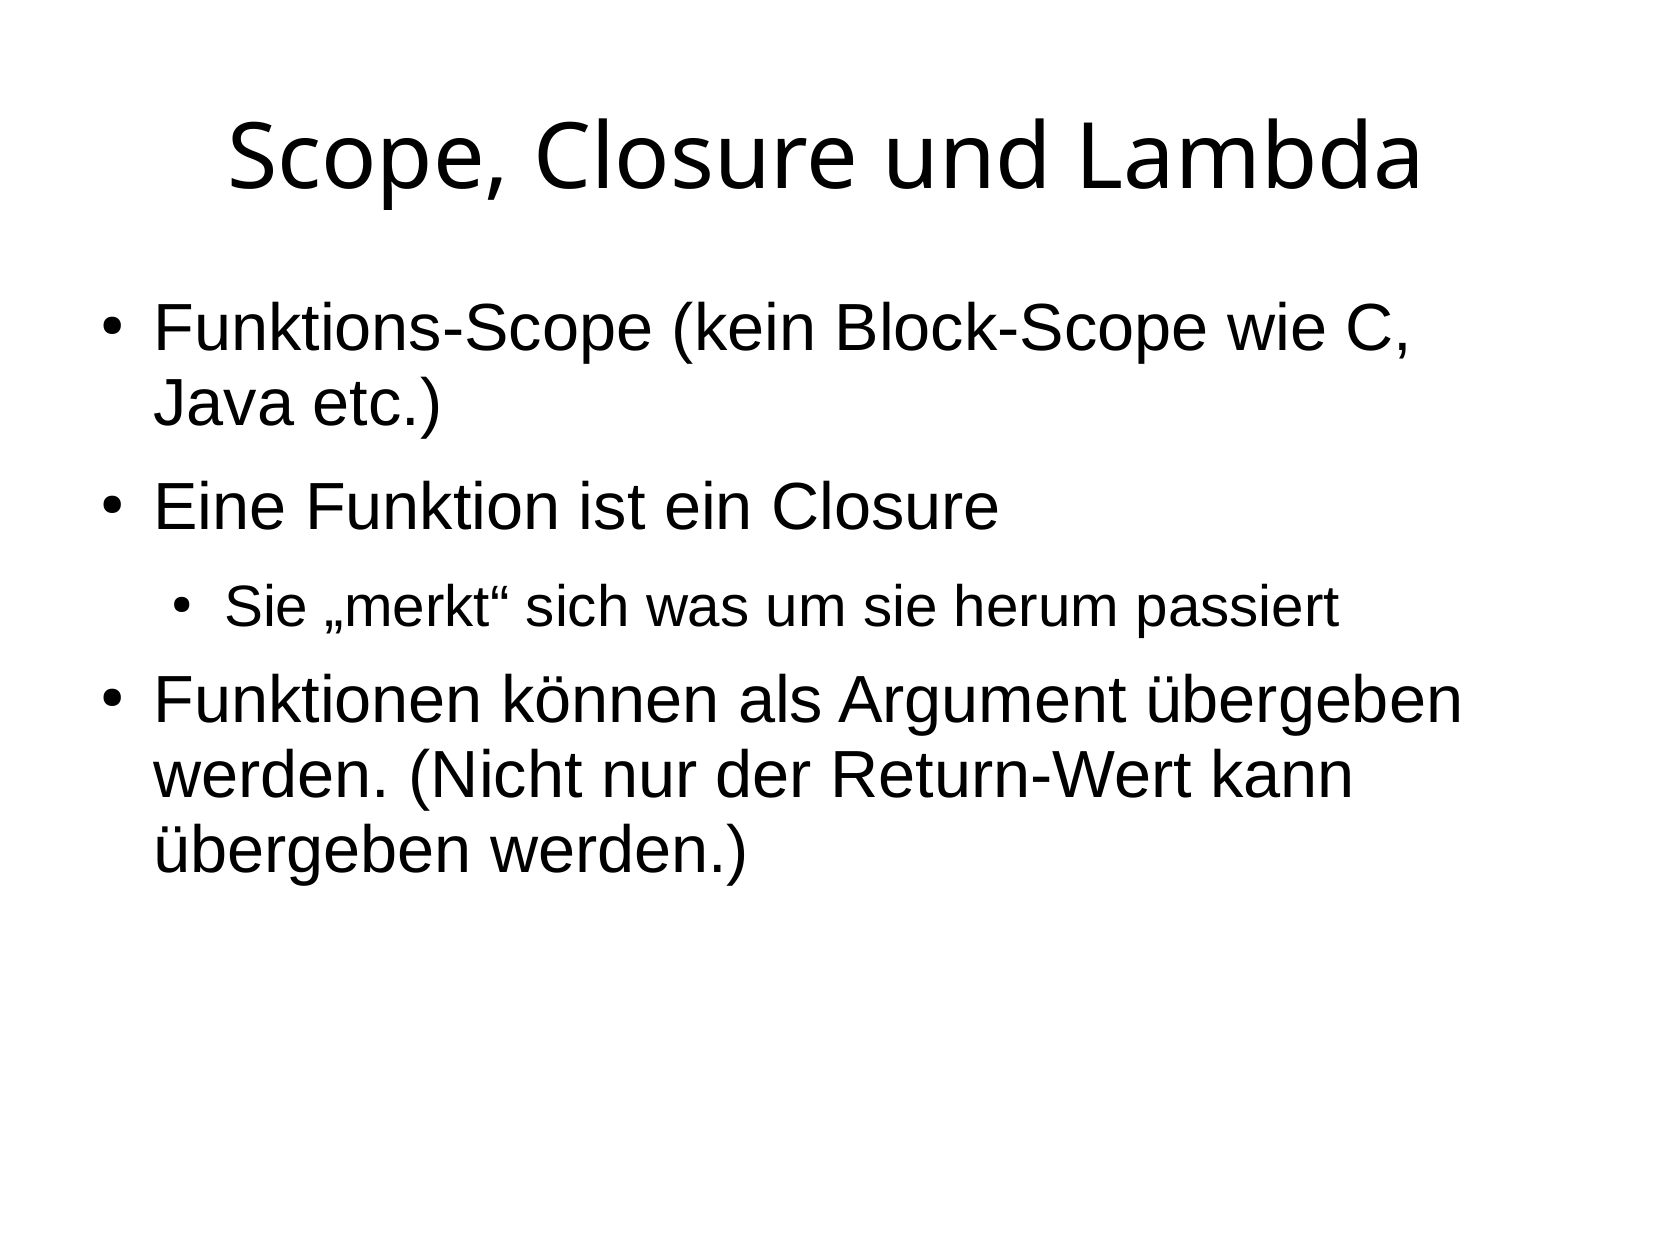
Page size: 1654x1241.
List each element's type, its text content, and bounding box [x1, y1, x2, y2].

list Funktions-Scope (kein Block-Scope wie C, Java etc.) Eine Funktion ist ein Closure Sie „merkt“ sich was um sie herum passiert Funktionen können als Argument übergeben werden. (Nicht nur der Return-Wert kann übergeben werden.) [82, 290, 1571, 1109]
title Scope, Closure und Lambda [82, 56, 1571, 250]
